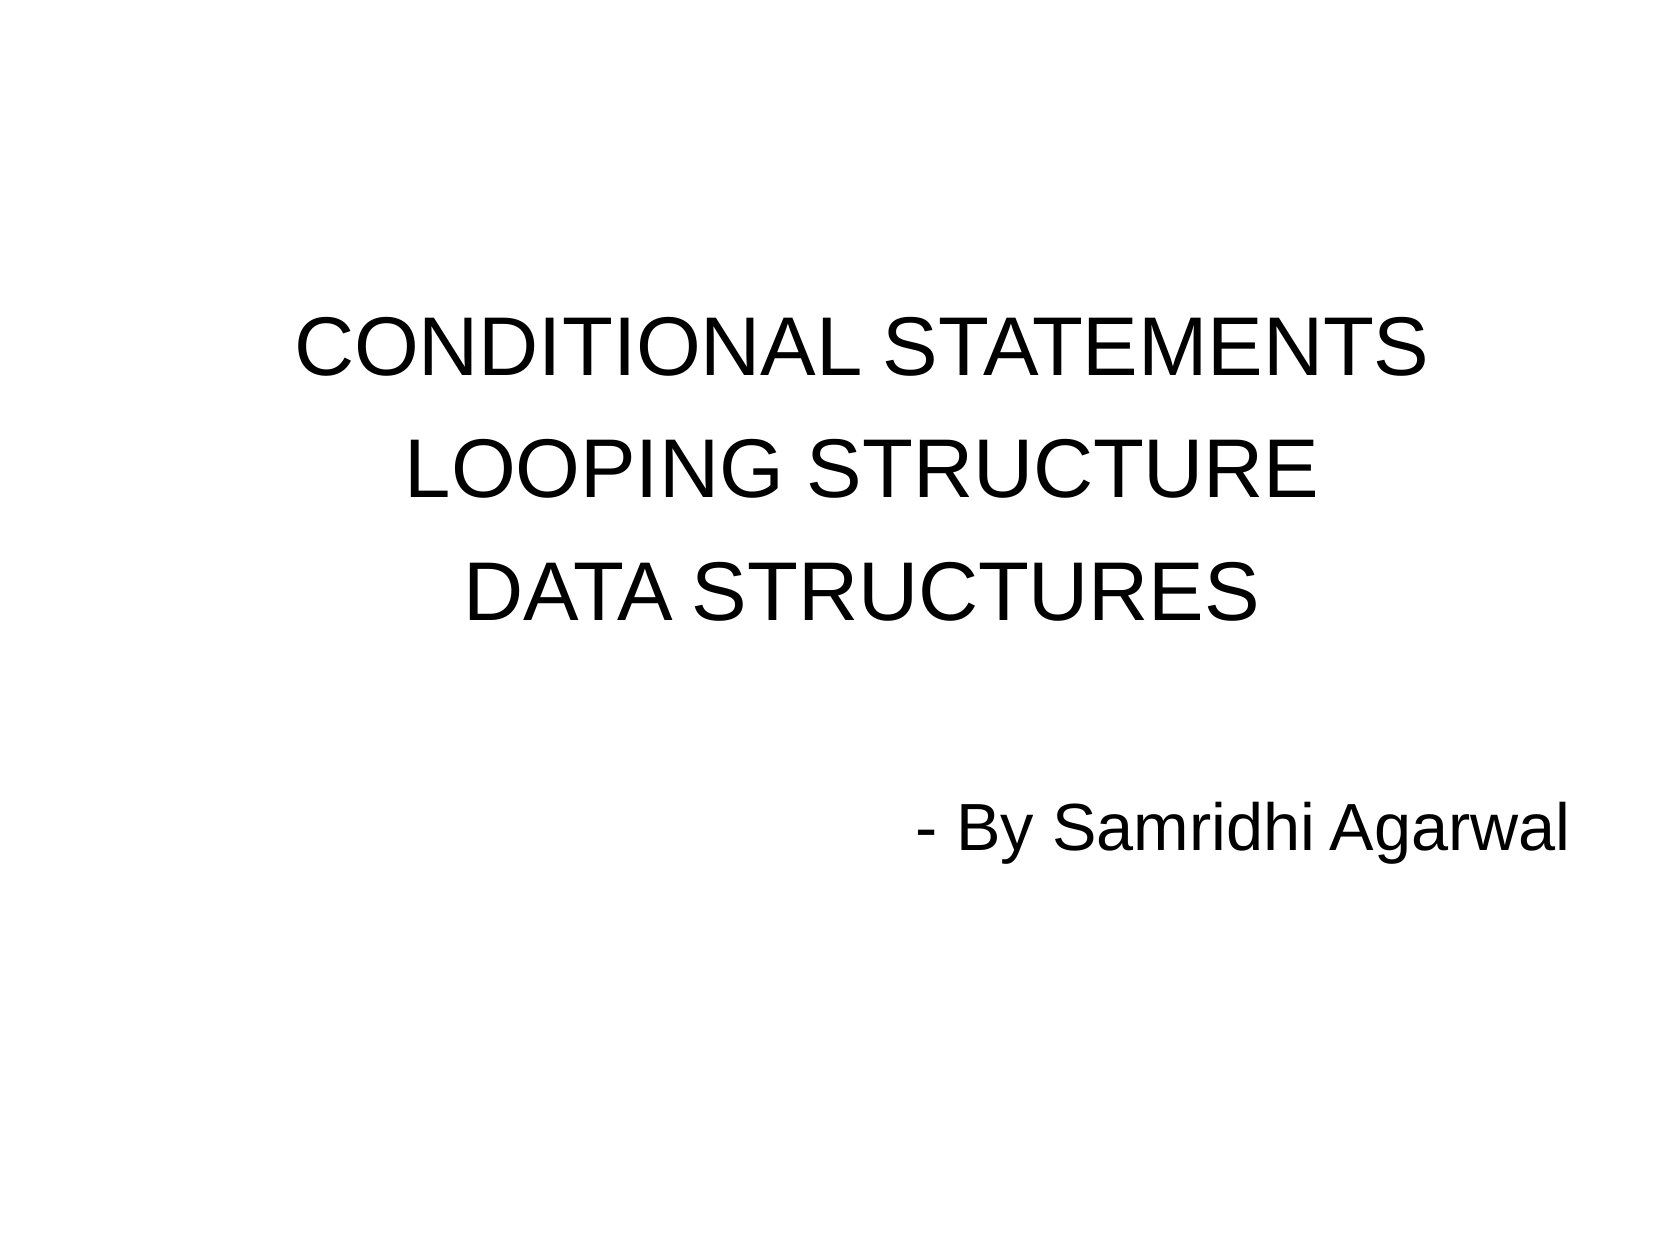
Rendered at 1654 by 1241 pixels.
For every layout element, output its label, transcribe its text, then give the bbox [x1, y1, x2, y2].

list CONDITIONAL STATEMENTS LOOPING STRUCTURE DATA STRUCTURES - By Samridhi Agarwal [82, 300, 1571, 1010]
